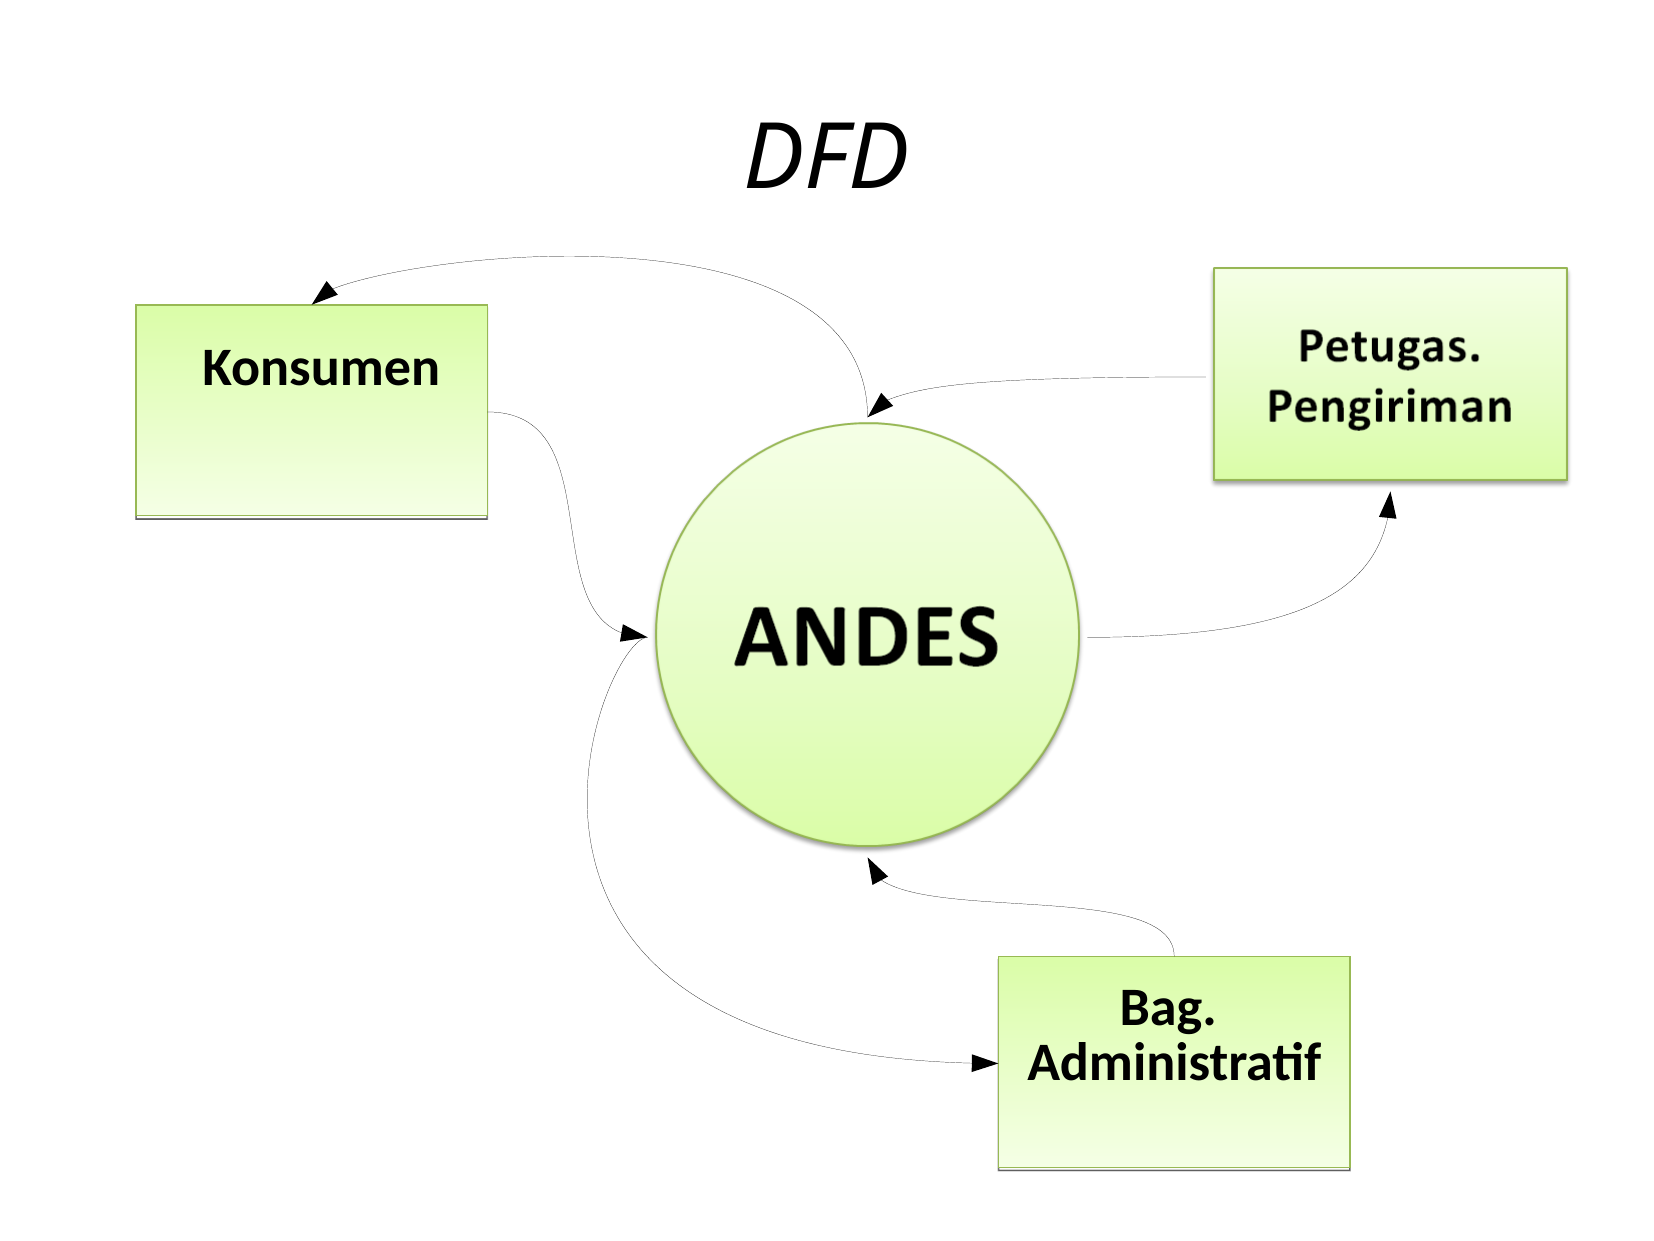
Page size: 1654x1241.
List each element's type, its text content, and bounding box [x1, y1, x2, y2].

text_box [135, 304, 488, 520]
title DFD [82, 56, 1571, 250]
picture [647, 417, 1088, 858]
text_box [998, 956, 1351, 1171]
text_box Konsumen [187, 337, 456, 471]
picture [1205, 262, 1576, 492]
text_box Bag. Administratif [1012, 977, 1340, 1126]
